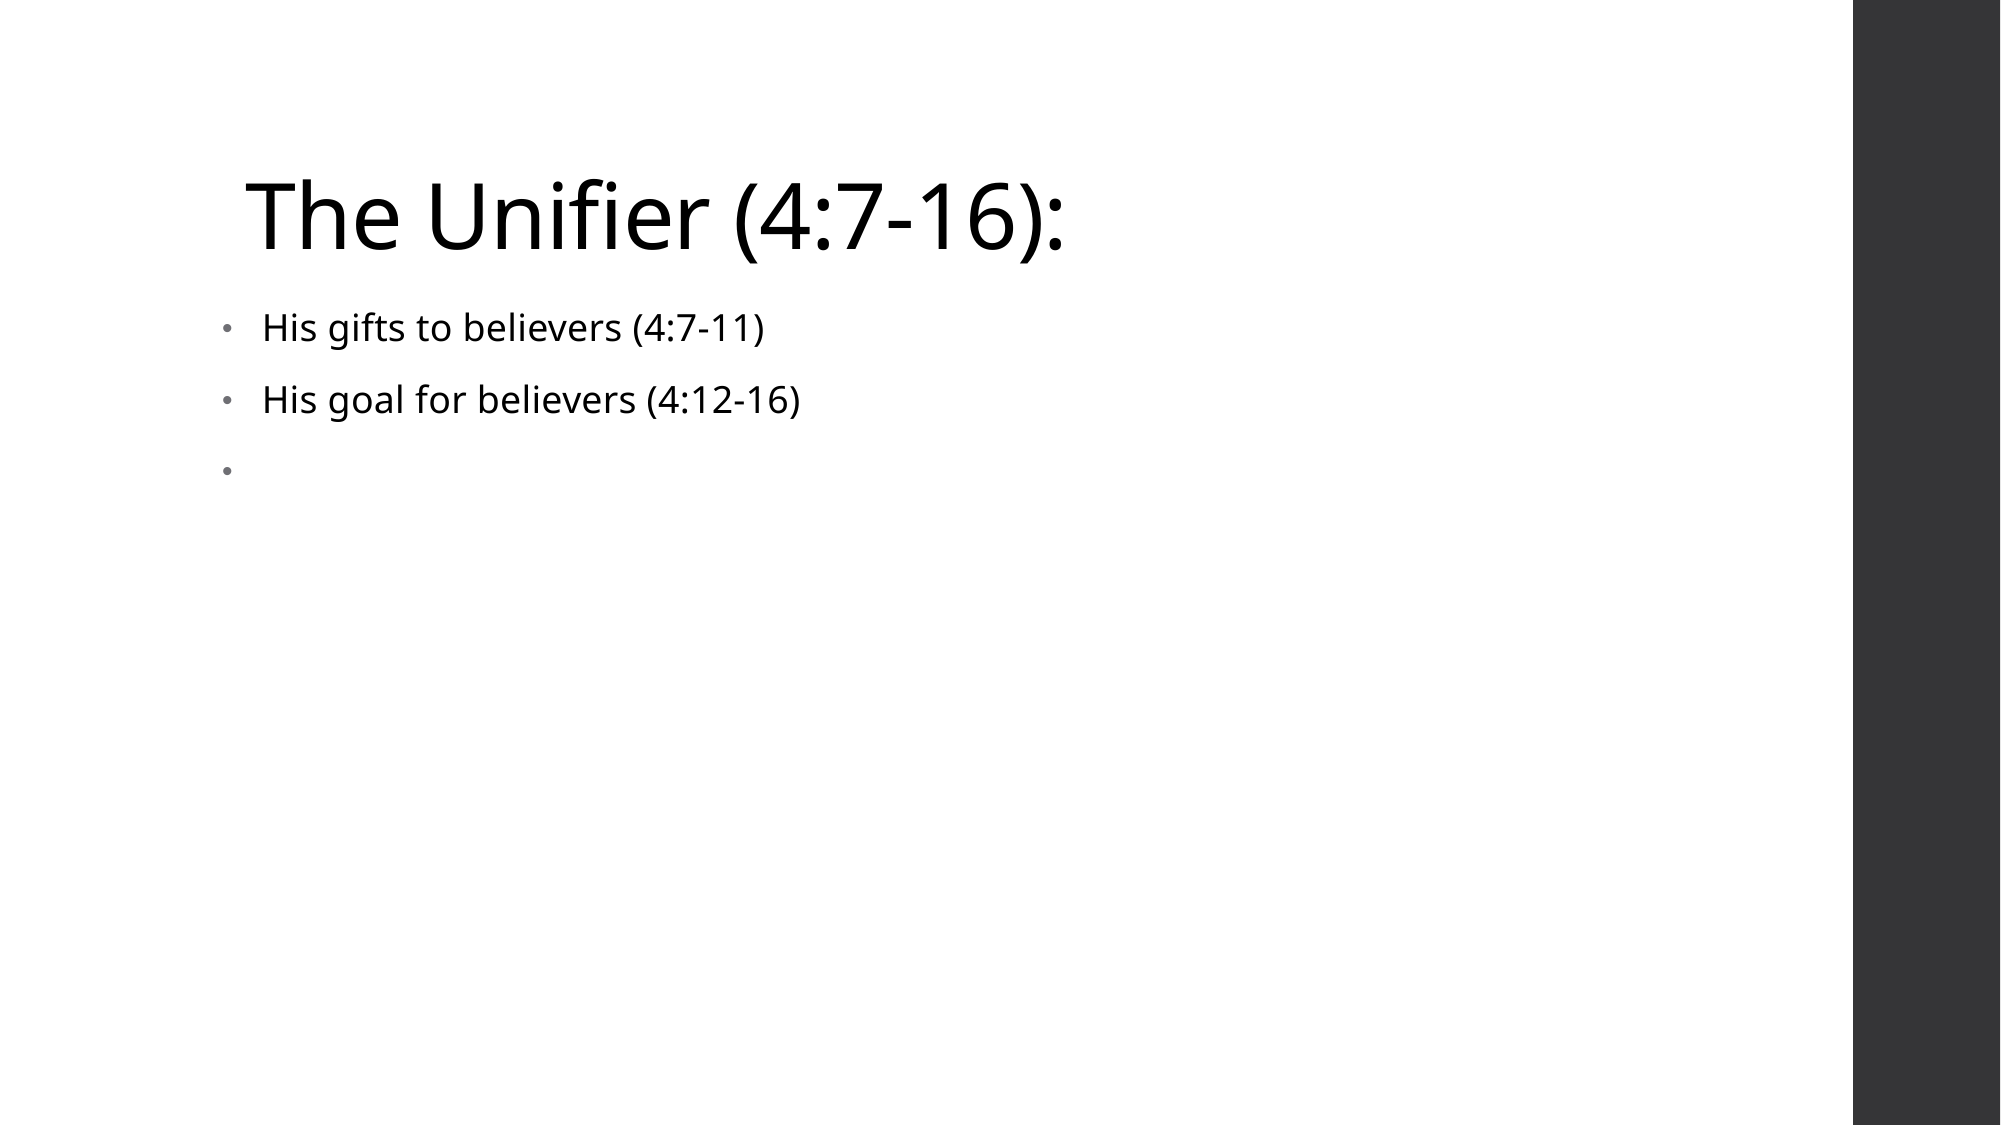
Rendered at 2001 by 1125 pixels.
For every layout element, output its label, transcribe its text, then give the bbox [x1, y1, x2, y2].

title The Unifier (4:7-16): [206, 60, 1797, 278]
list His gifts to believers (4:7-11) His goal for believers (4:12-16) [206, 299, 1617, 1014]
